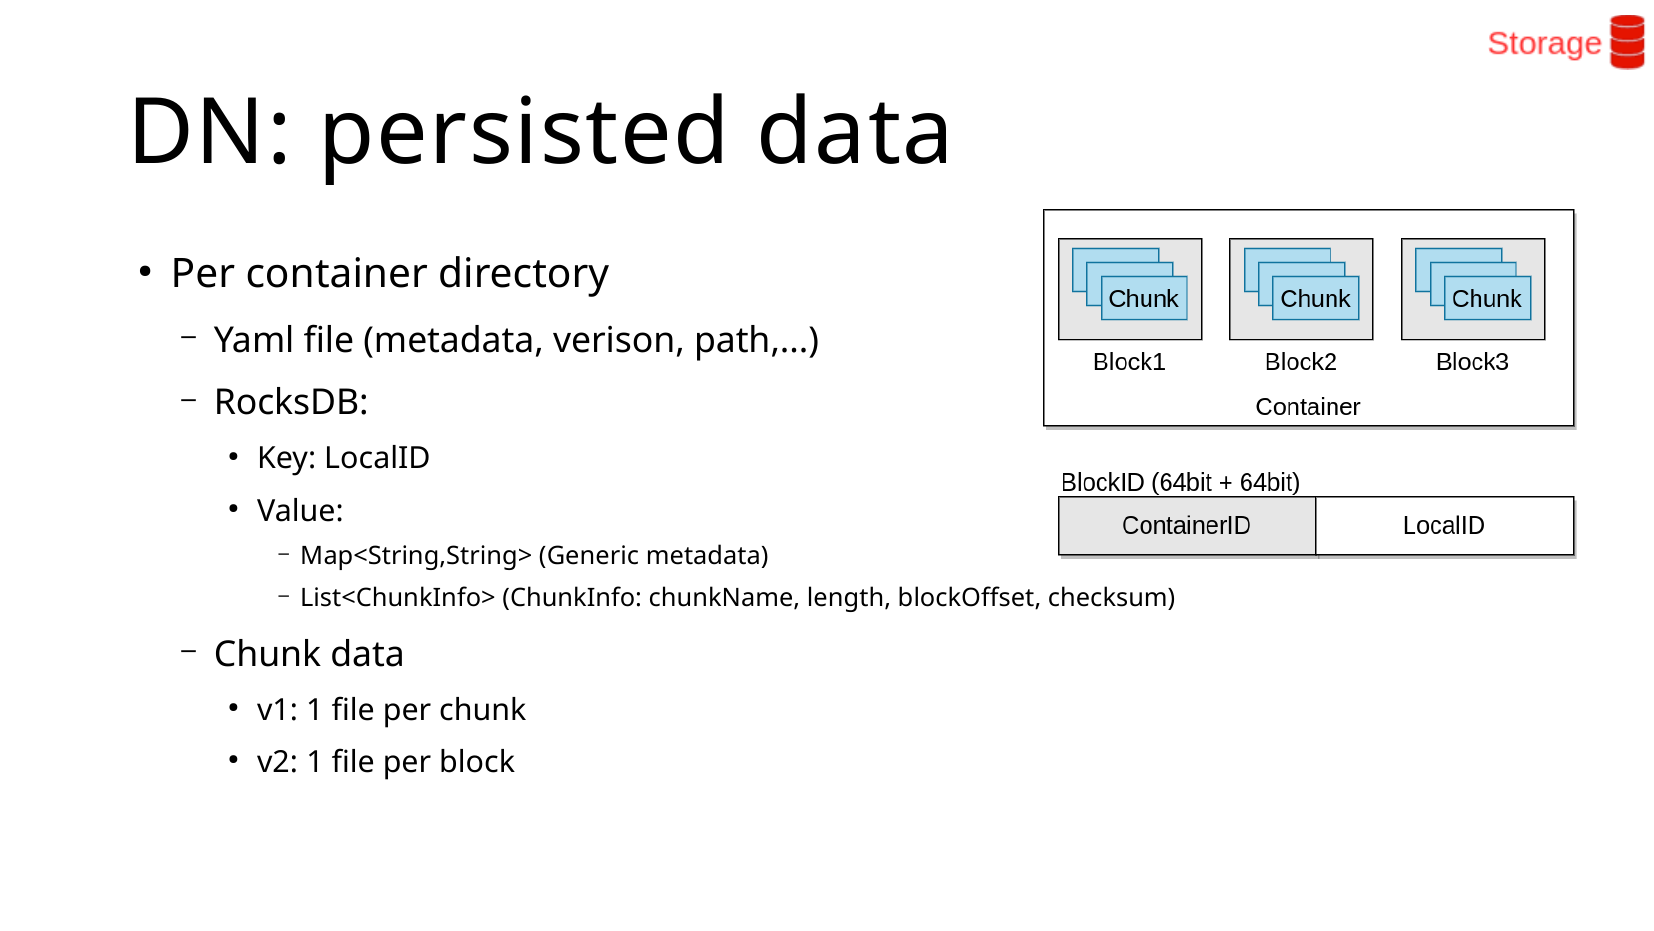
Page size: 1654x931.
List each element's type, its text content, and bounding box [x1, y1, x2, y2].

picture [1043, 209, 1577, 559]
list Per container directory Yaml file (metadata, verison, path,...) RocksDB: Key: LocalID Value: Map<String,String> (Generic metadata) List<ChunkInfo> (ChunkInfo: chunkName, length, blockOffset, checksum) Chunk data v1: 1 file per chunk v2: 1 file per block [127, 244, 1527, 784]
picture [1488, 15, 1646, 70]
title DN: persisted data [127, 69, 1654, 187]
